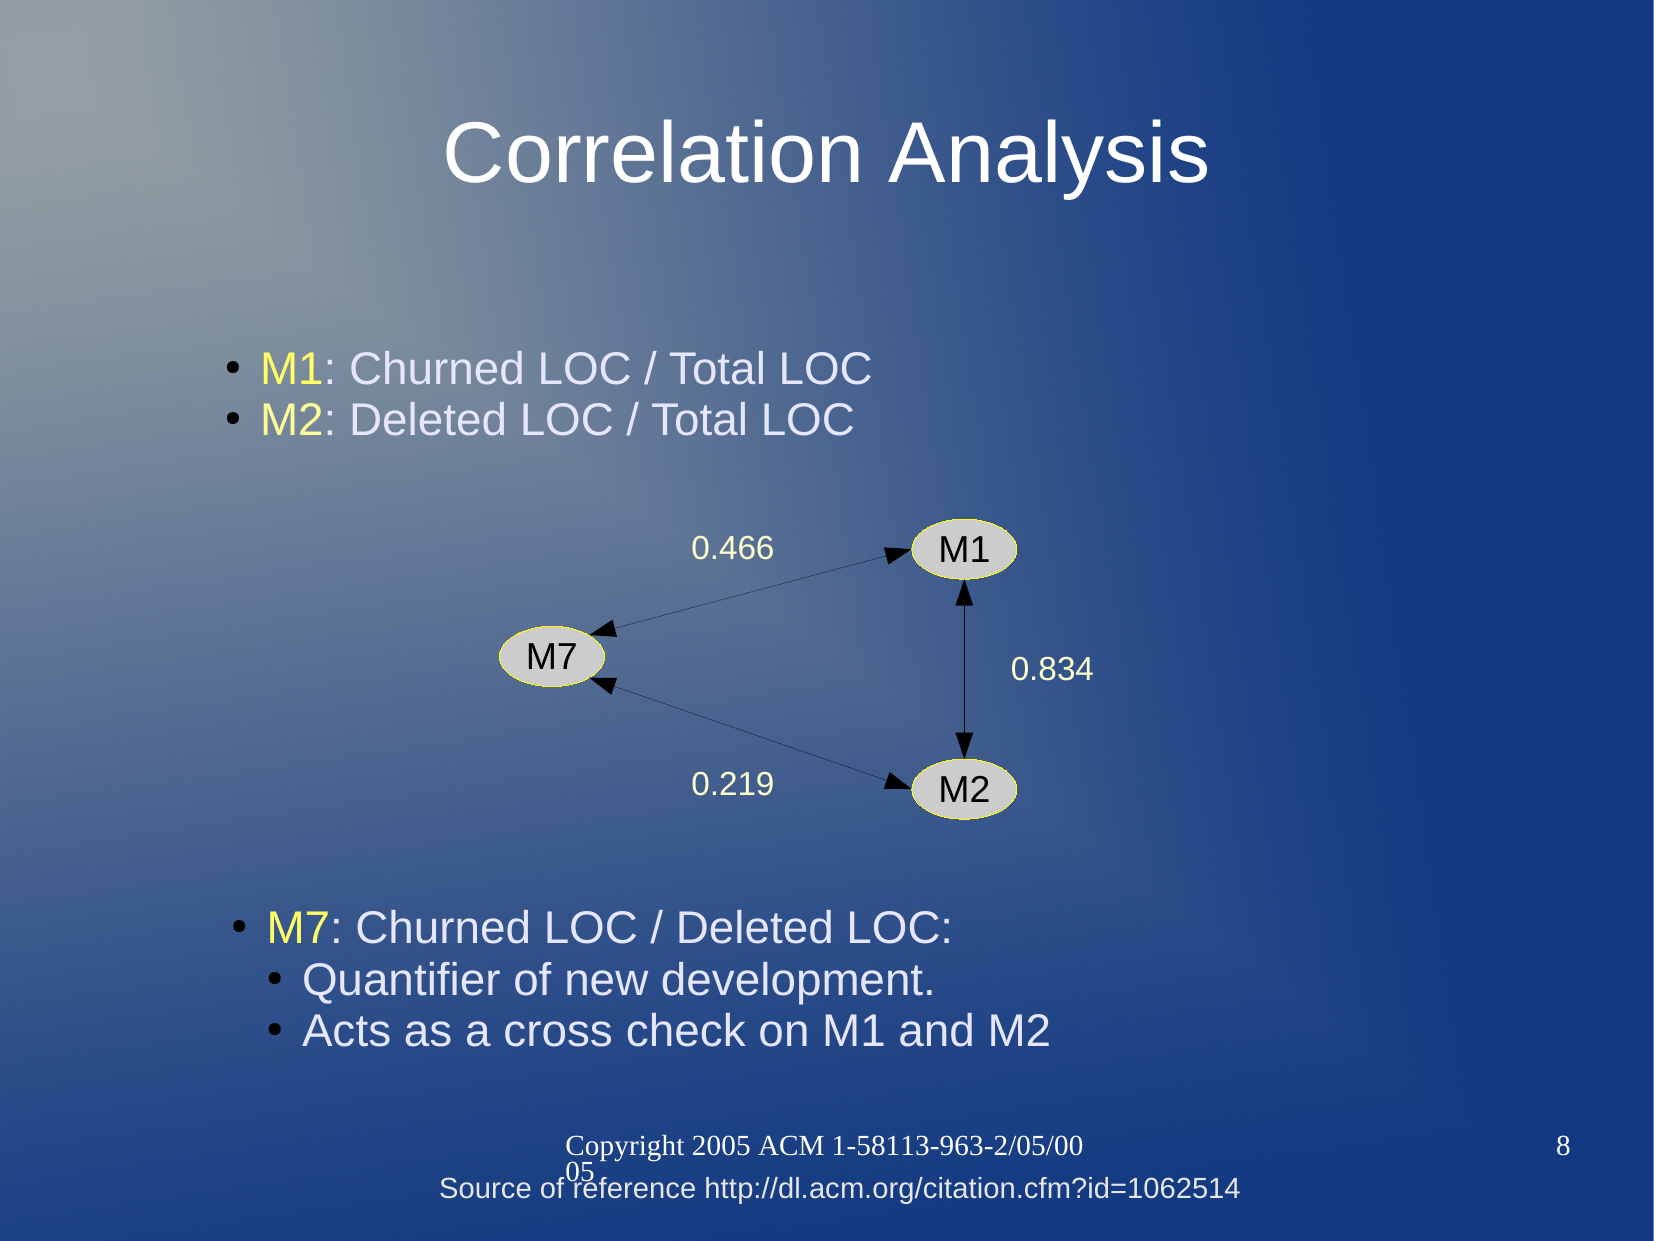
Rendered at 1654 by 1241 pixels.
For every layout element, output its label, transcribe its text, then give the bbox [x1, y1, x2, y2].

text_box M2 [911, 759, 1017, 820]
text_box 0.834 [996, 643, 1132, 696]
text_box 0.466 [676, 522, 812, 575]
text_box 0.219 [676, 758, 812, 811]
text_box M7: Churned LOC / Deleted LOC: Quantifier of new development. Acts as a cross check on M1 and M2 [216, 895, 1132, 1064]
title Correlation Analysis [82, 49, 1571, 257]
text_box M7 [499, 626, 605, 687]
text_box M1: Churned LOC / Total LOC M2: Deleted LOC / Total LOC [210, 335, 1486, 453]
picture [0, 0, 1654, 1241]
text_box M1 [911, 519, 1017, 580]
text_box Source of reference http://dl.acm.org/citation.cfm?id=1062514 [424, 1164, 1257, 1223]
